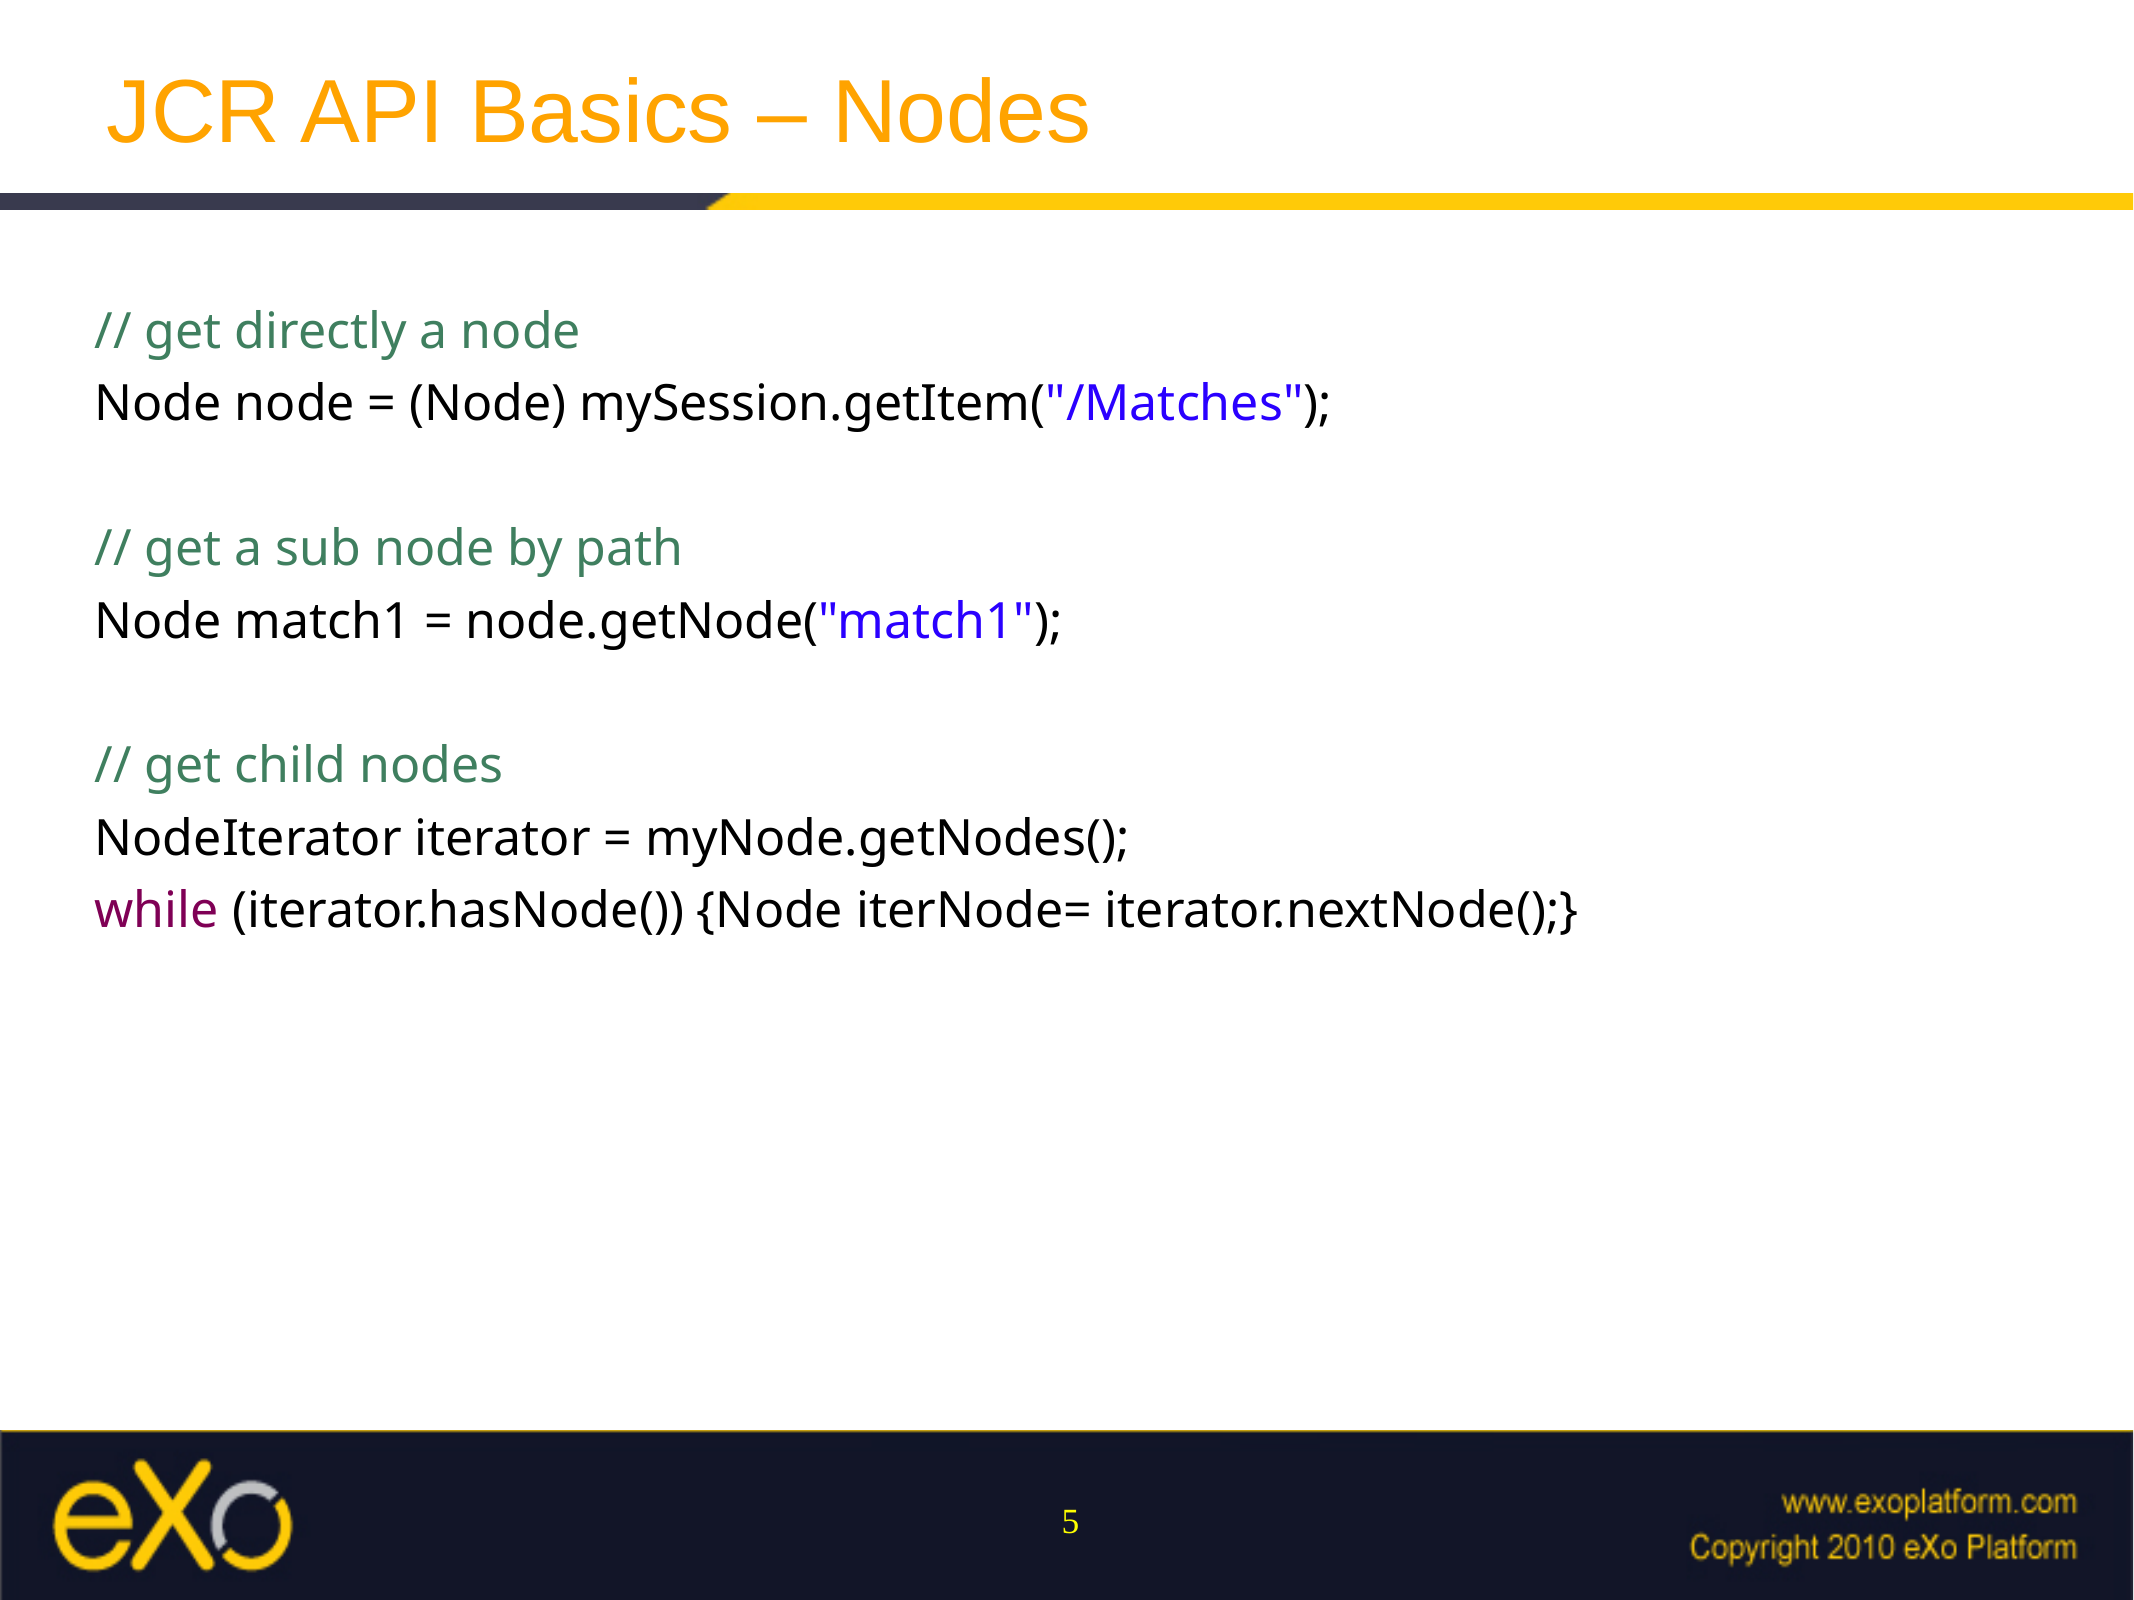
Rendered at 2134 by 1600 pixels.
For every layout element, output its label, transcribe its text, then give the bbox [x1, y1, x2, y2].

picture [0, 193, 2134, 210]
picture [0, 1430, 2134, 1600]
list // get directly a node Node node = (Node) mySession.getItem("/Matches"); // get a sub node by path Node match1 = node.getNode("match1"); // get child nodes NodeIterator iterator = myNode.getNodes(); while (iterator.hasNode()) {Node iterNode= iterator.nextNode();} [94, 225, 2013, 1255]
title JCR API Basics – Nodes [106, 55, 2025, 184]
